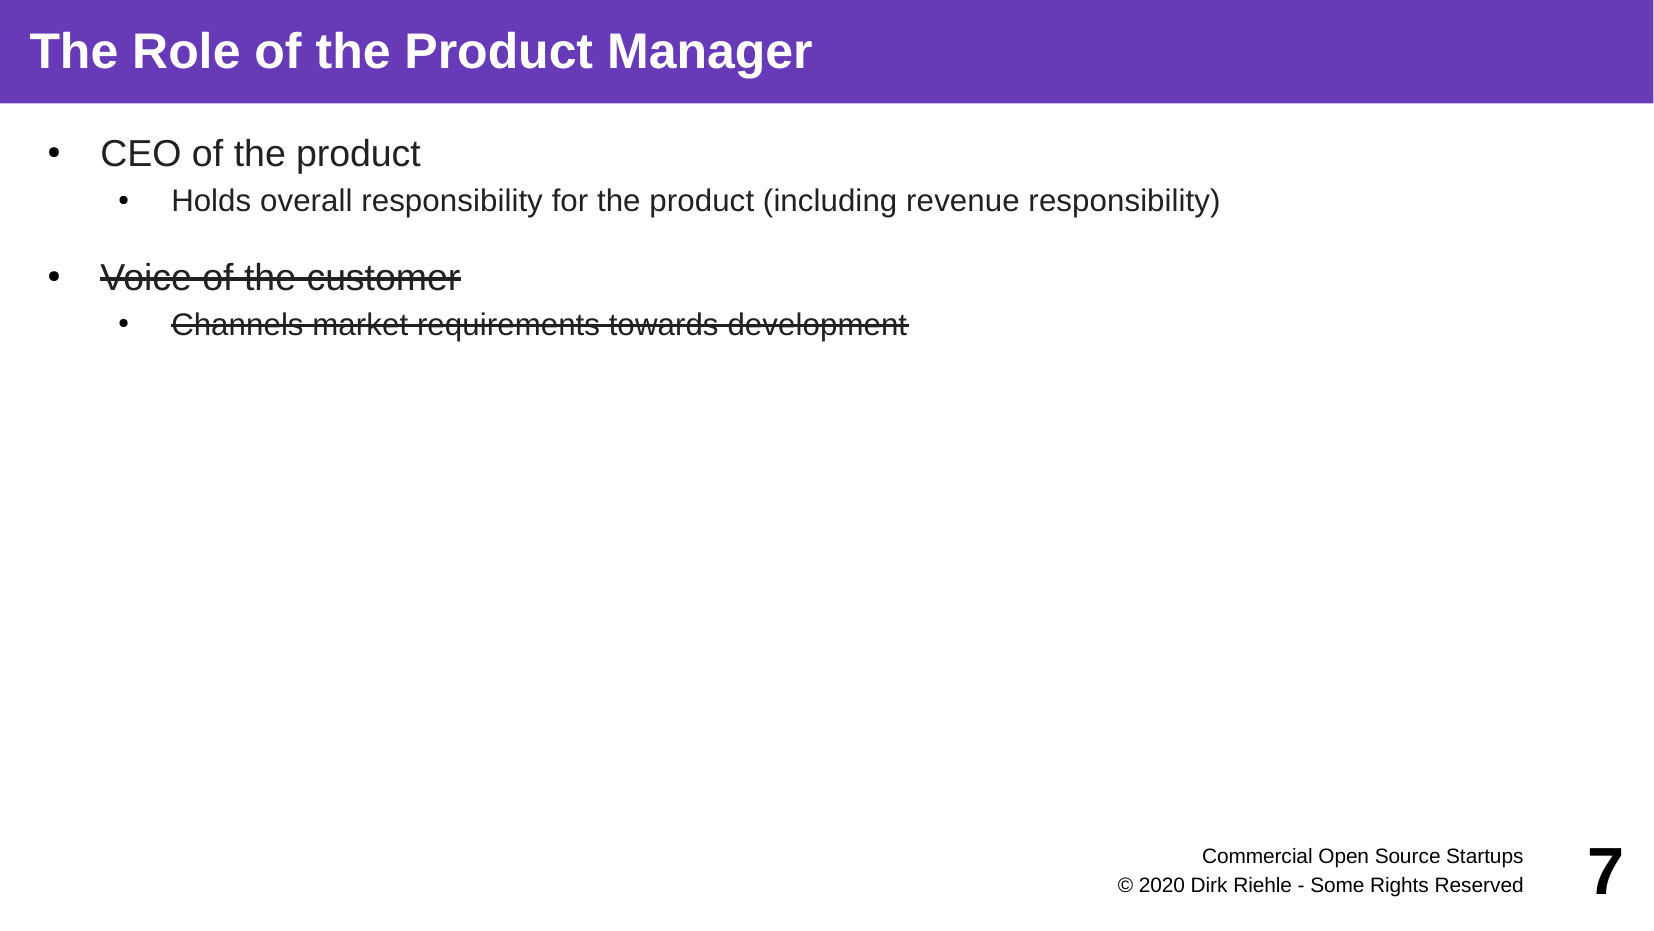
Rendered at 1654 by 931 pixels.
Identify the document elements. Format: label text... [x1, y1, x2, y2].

title The Role of the Product Manager [0, 0, 1654, 104]
list CEO of the product Holds overall responsibility for the product (including revenue responsibility) Voice of the customer Channels market requirements towards development [29, 132, 1625, 813]
